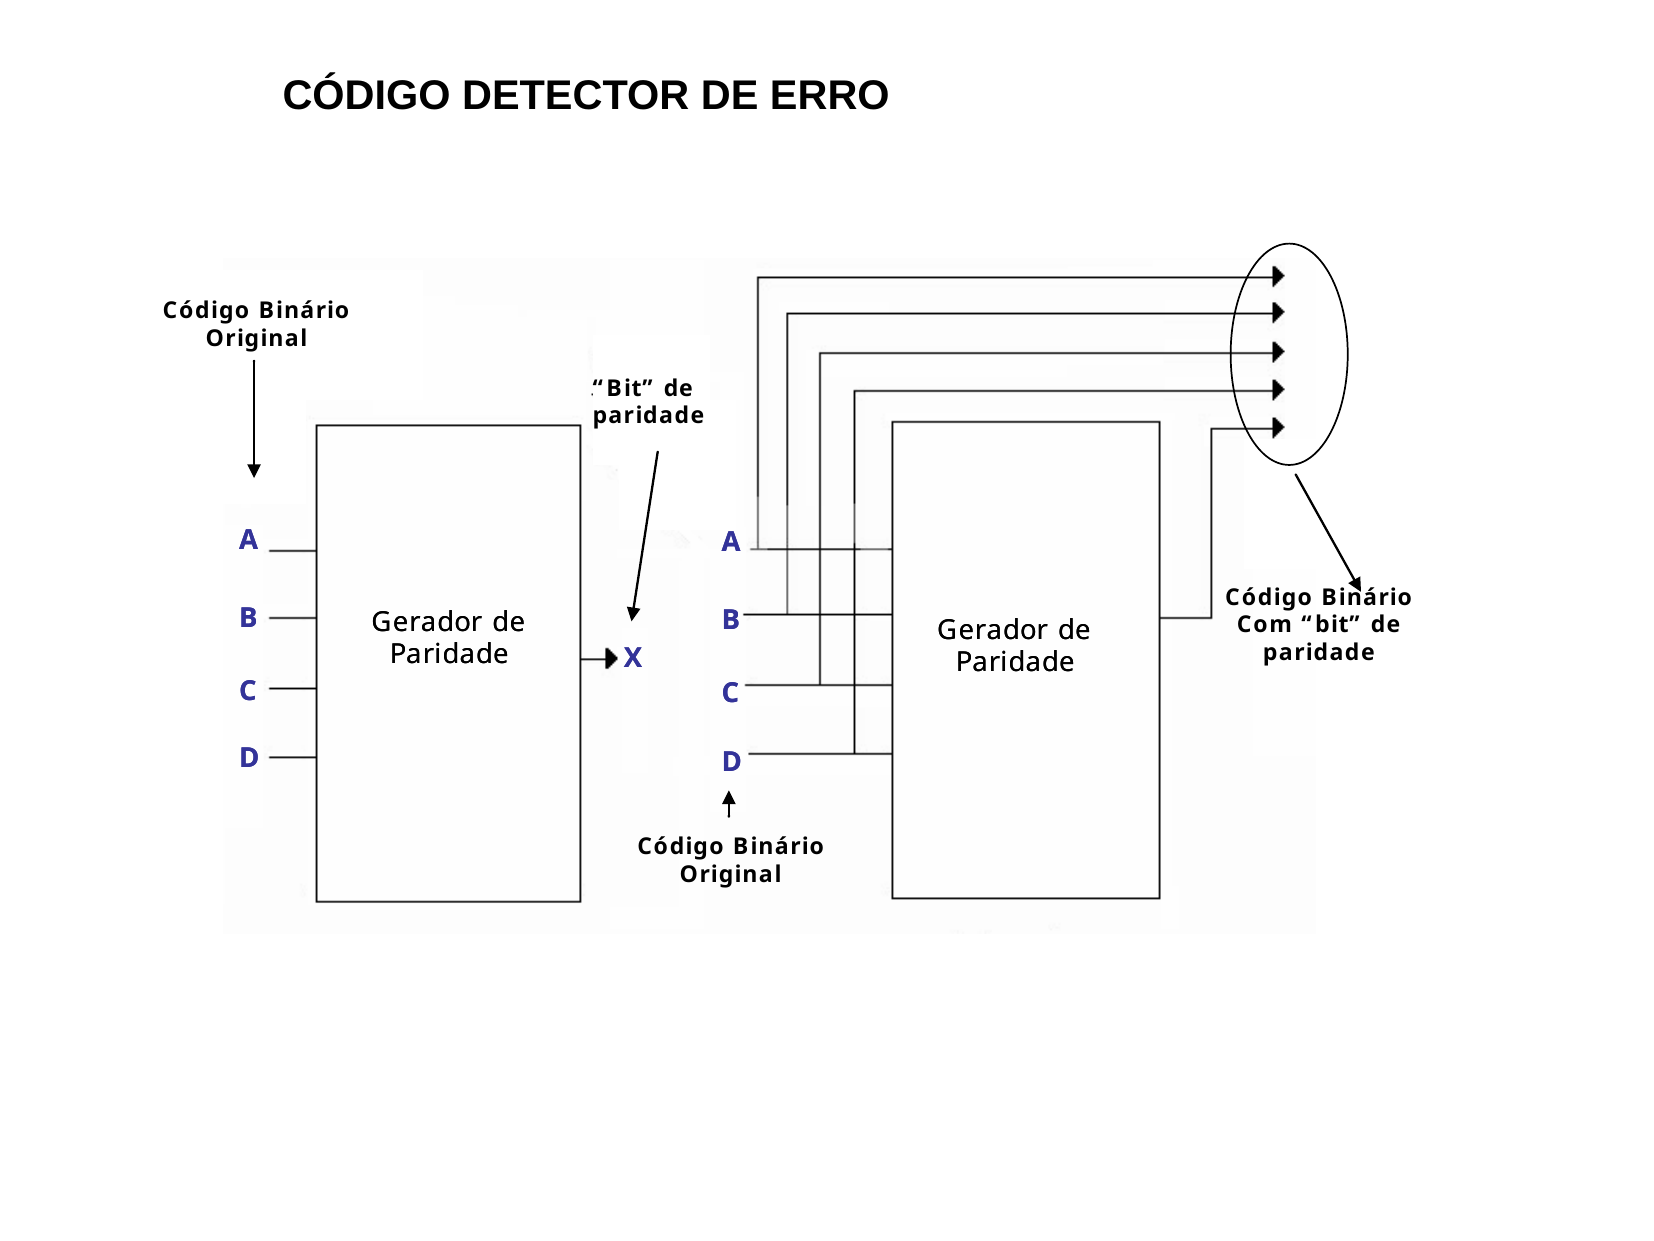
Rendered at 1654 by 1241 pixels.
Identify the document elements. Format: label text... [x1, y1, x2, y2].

picture [162, 242, 1416, 936]
text_box CÓDIGO DETECTOR DE ERRO [232, 60, 917, 126]
